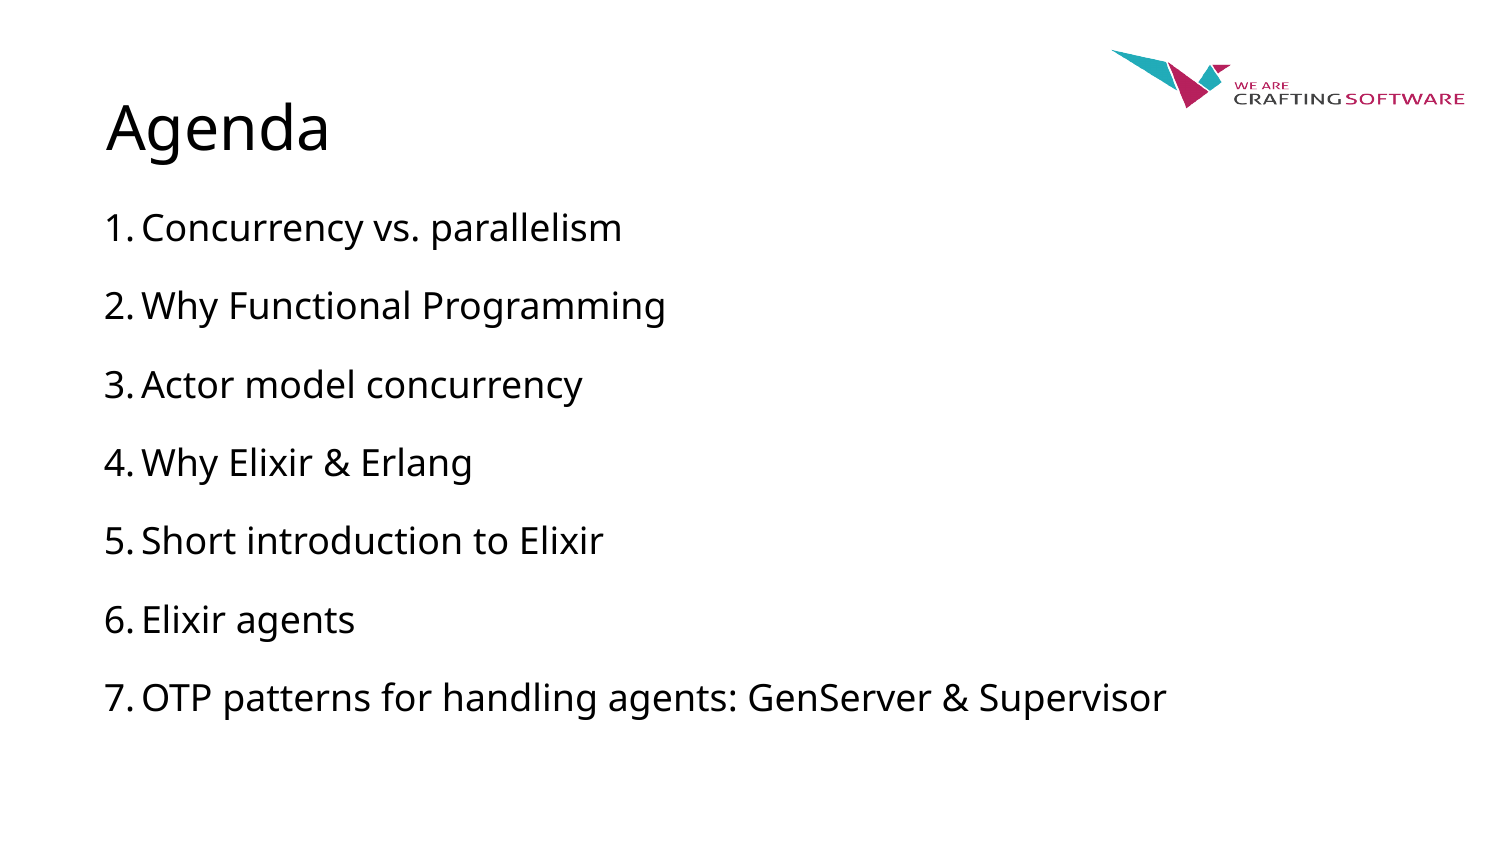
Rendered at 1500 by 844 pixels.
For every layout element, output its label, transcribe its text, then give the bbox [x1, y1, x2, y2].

title Agenda [90, 72, 1489, 167]
list Concurrency vs. parallelism Why Functional Programming Actor model concurrency Why Elixir & Erlang Short introduction to Elixir Elixir agents OTP patterns for handling agents: GenServer & Supervisor [51, 189, 1449, 750]
picture [1094, 0, 1481, 163]
